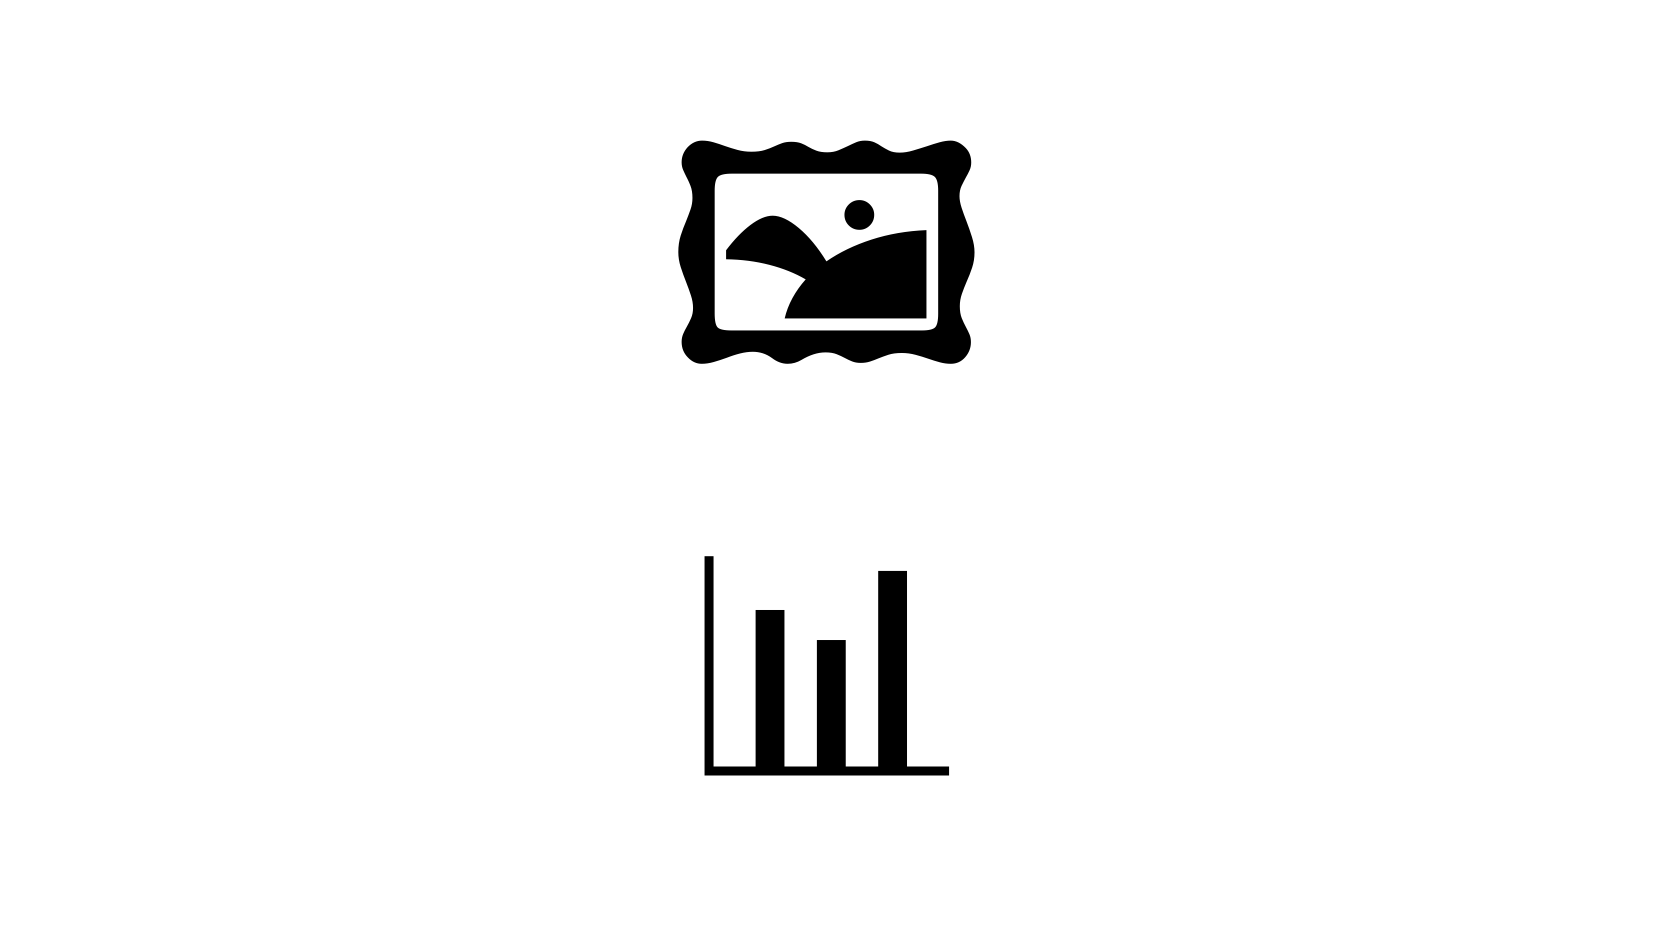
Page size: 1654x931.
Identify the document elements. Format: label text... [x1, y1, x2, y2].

title 💅🖼 📊🫥 [83, 37, 1572, 864]
